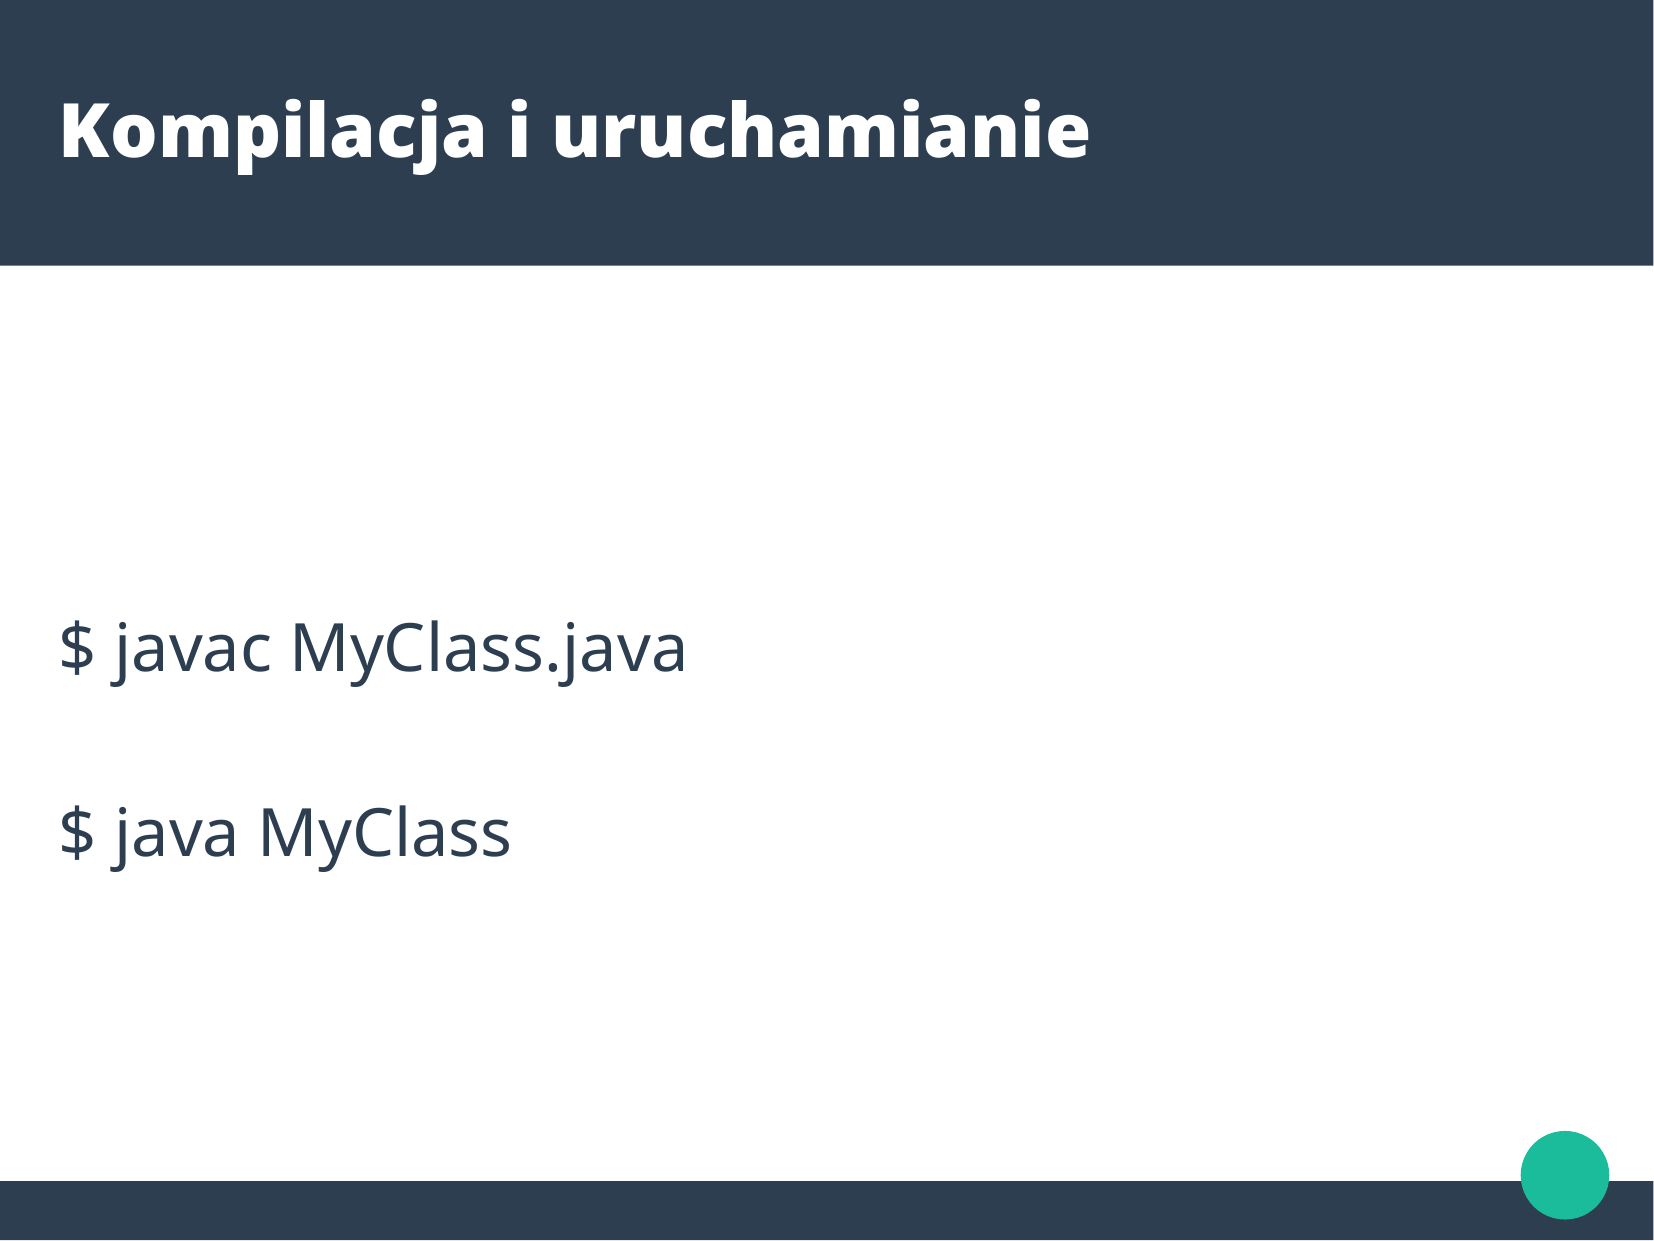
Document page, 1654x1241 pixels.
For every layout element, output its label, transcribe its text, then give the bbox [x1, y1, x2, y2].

subtitle $ javac MyClass.java $ java MyClass [59, 324, 1595, 1152]
title Kompilacja i uruchamianie [59, 24, 1595, 232]
